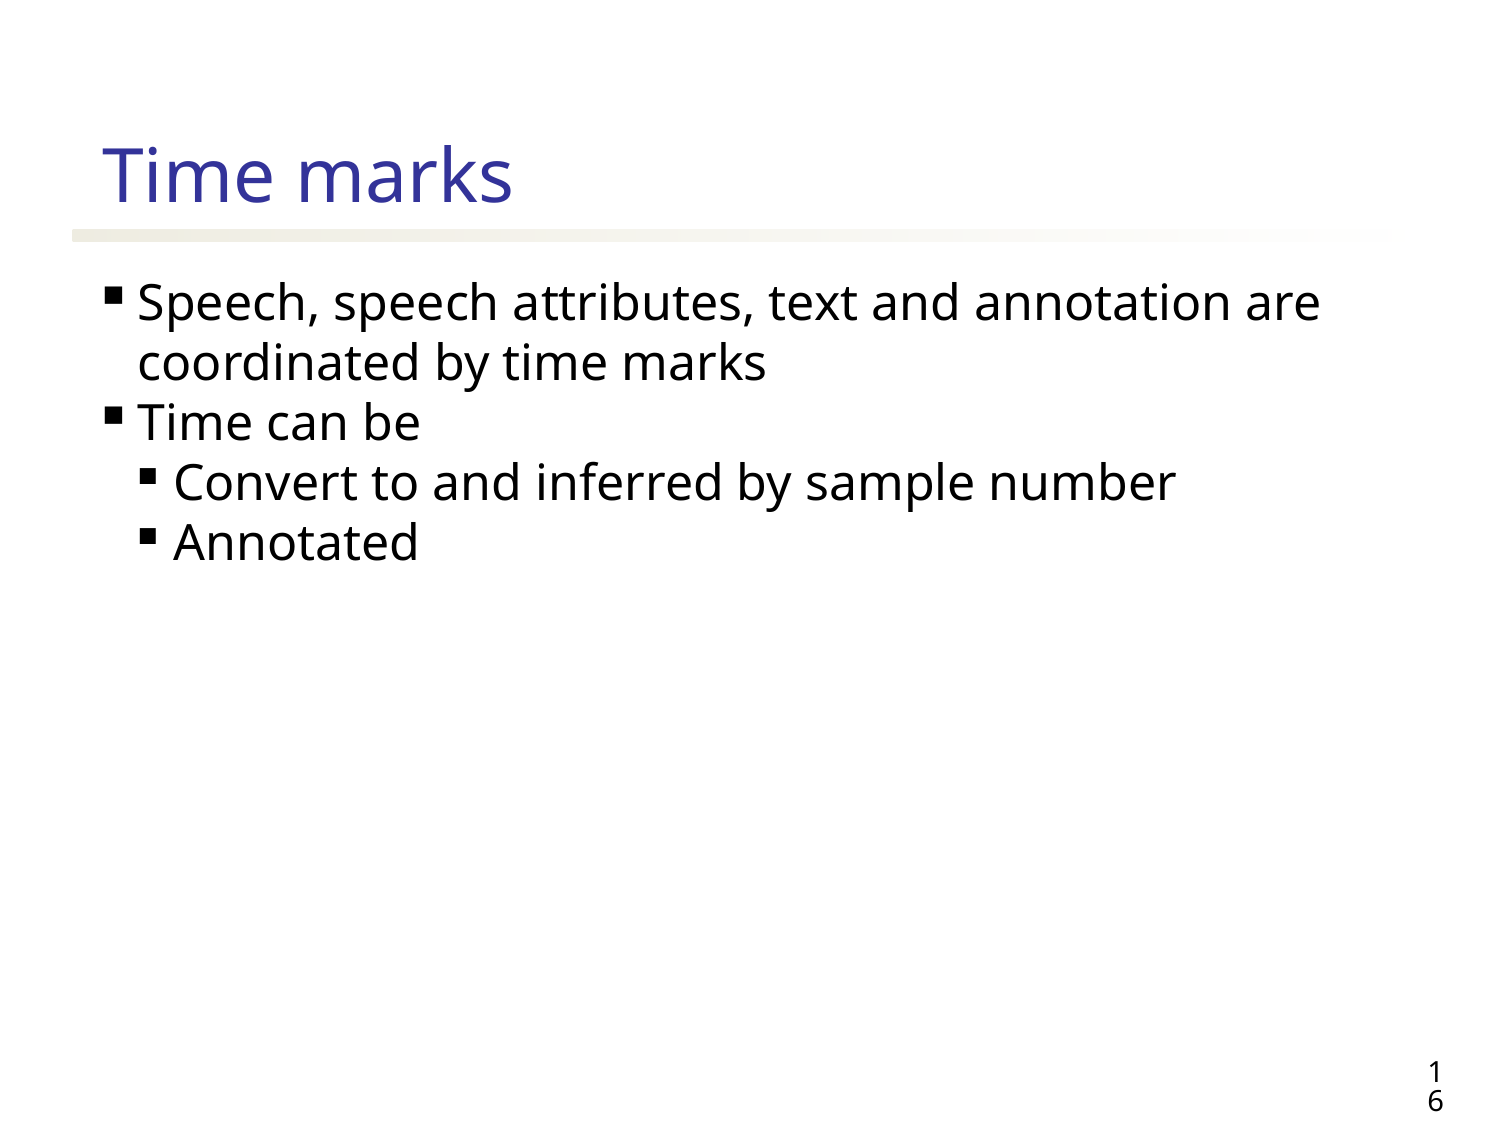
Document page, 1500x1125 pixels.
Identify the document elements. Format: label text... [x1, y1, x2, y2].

text_box Time marks [87, 37, 1304, 225]
text_box <number> [1412, 1025, 1475, 1100]
text_box Speech, speech attributes, text and annotation are coordinated by time marks Time can be Convert to and inferred by sample number Annotated [87, 262, 1363, 938]
